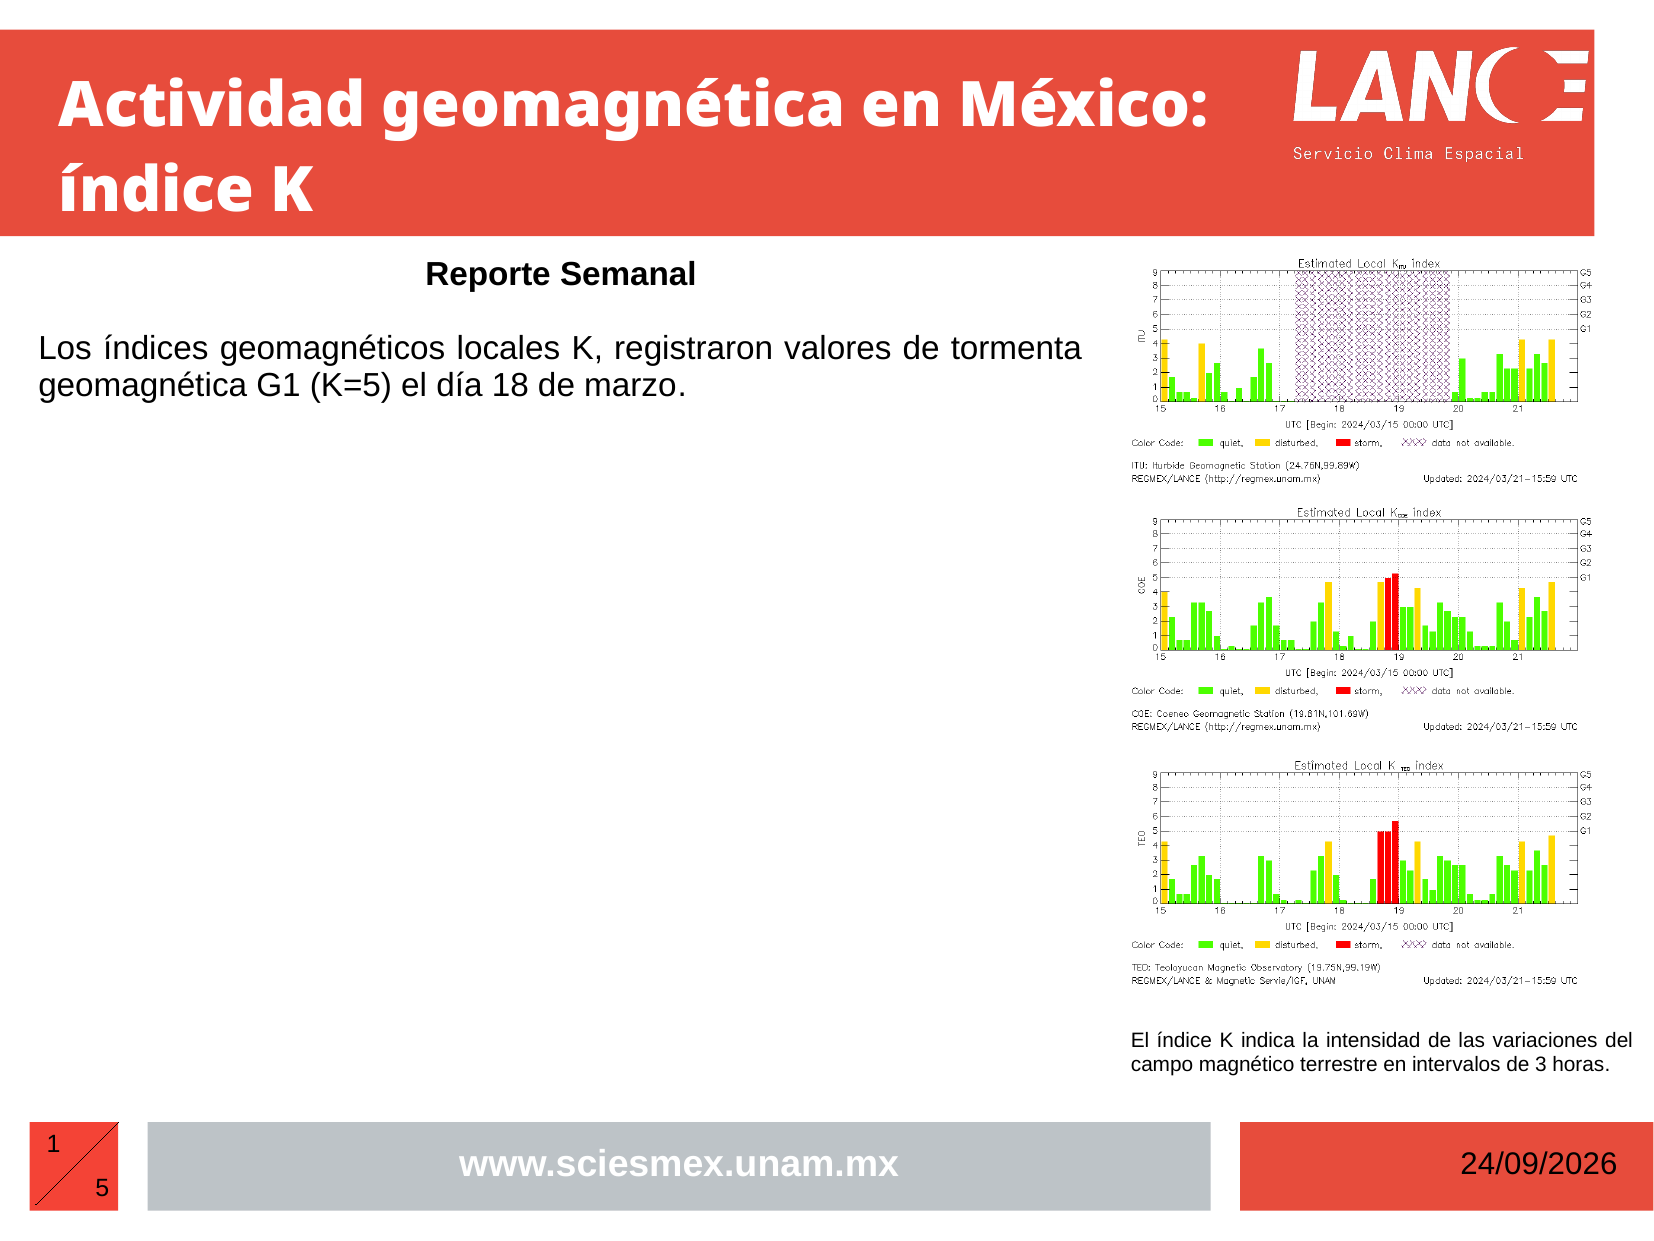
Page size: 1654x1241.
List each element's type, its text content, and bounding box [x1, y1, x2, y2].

title Actividad geomagnética en México: índice K [59, 59, 1312, 207]
text_box 21/03/2024 [1424, 1122, 1654, 1205]
text_box 5 [35, 1151, 125, 1209]
picture [1127, 247, 1601, 485]
text_box Reporte Semanal Los índices geomagnéticos locales K, registraron valores de tormenta geomagnética G1 (K=5) el día 18 de marzo. [23, 248, 1099, 671]
text_box <número> [31, 1122, 176, 1170]
picture [1293, 47, 1589, 162]
picture [1127, 496, 1601, 733]
text_box www.sciesmex.unam.mx [153, 1122, 1205, 1205]
picture [1127, 749, 1601, 987]
text_box El índice K indica la intensidad de las variaciones del campo magnético terrestre en intervalos de 3 horas. [1116, 1021, 1648, 1084]
